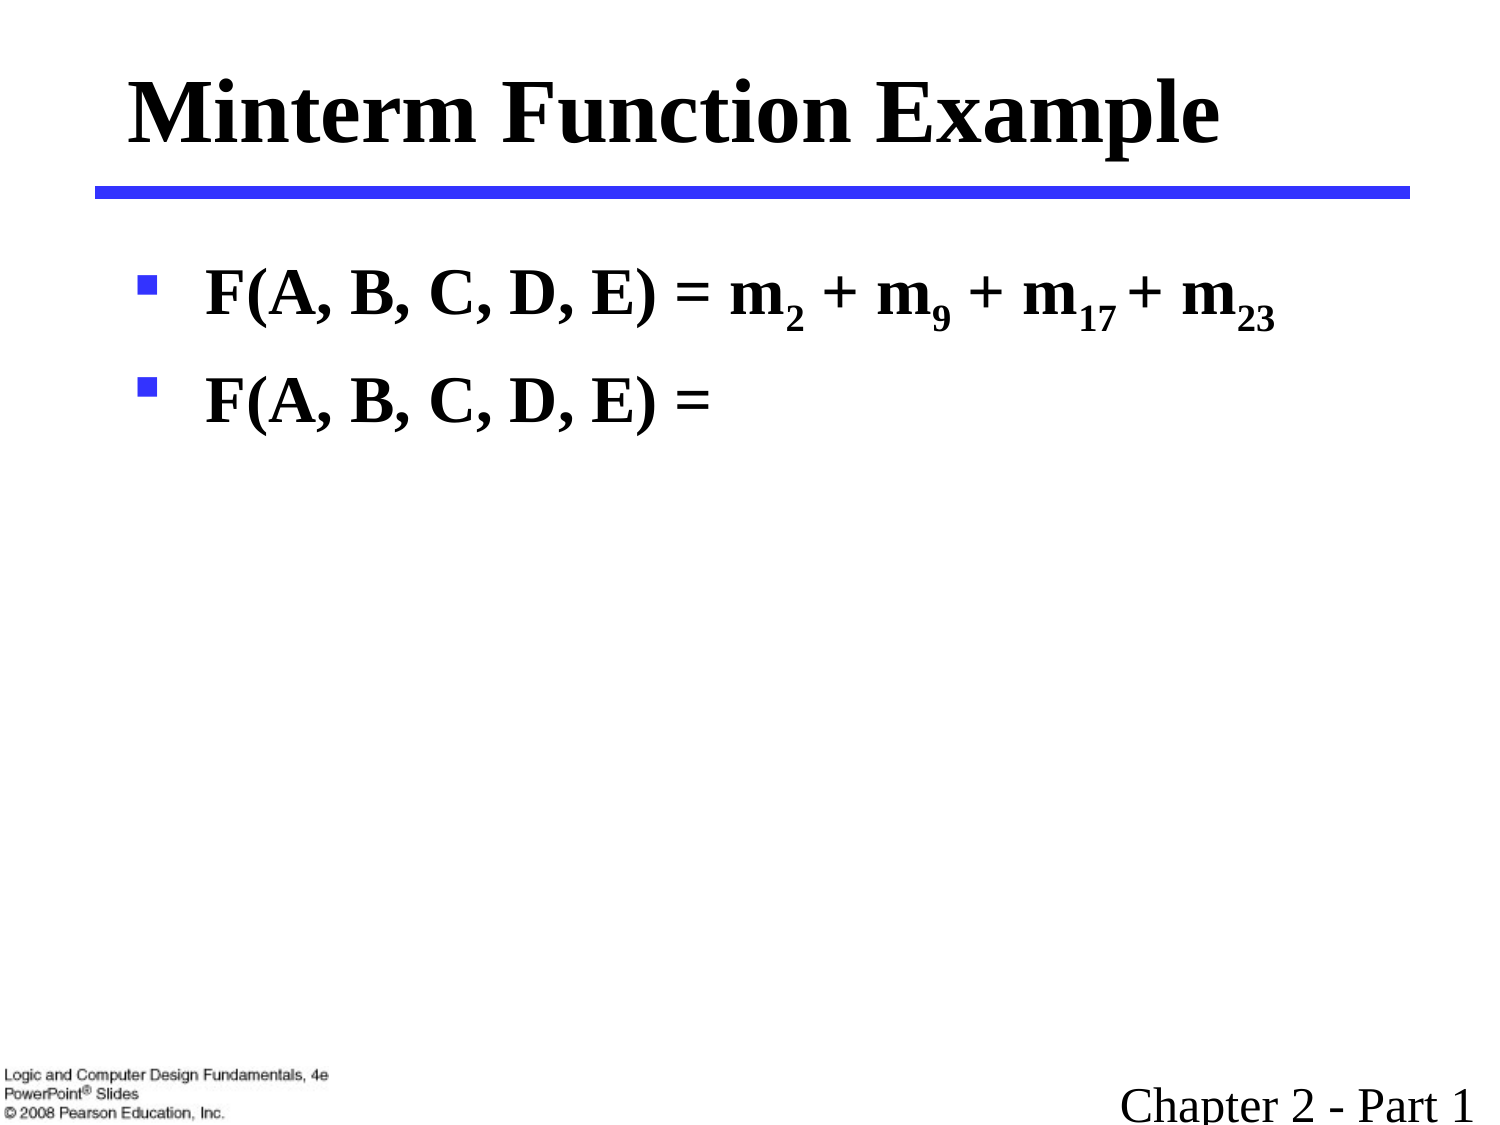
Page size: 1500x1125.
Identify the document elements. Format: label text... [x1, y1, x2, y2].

list F(A, B, C, D, E) = m2 + m9 + m17 + m23 F(A, B, C, D, E) = [117, 240, 1393, 1016]
picture [4, 1066, 329, 1123]
title Minterm Function Example [112, 37, 1388, 176]
